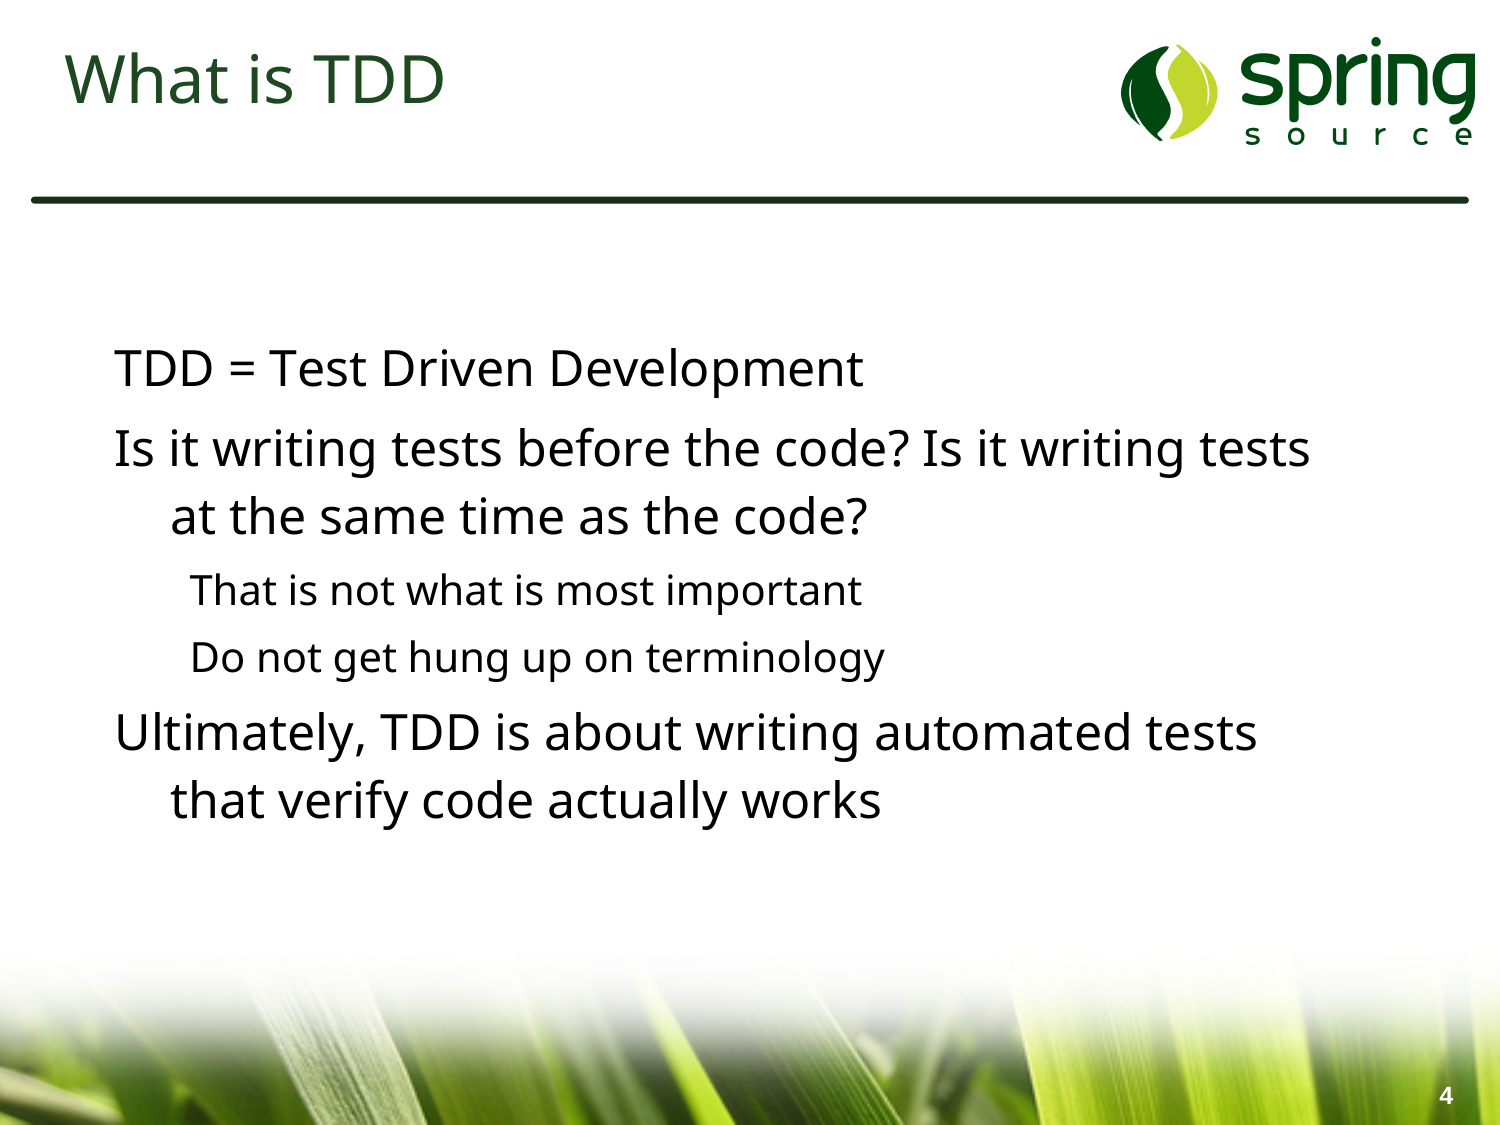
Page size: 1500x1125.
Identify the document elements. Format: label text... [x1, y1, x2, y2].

picture [1326, 37, 1475, 145]
title What is TDD [50, 24, 1326, 213]
list TDD = Test Driven Development Is it writing tests before the code? Is it writing tests at the same time as the code? That is not what is most important Do not get hung up on terminology Ultimately, TDD is about writing automated tests that verify code actually works [99, 324, 1376, 1001]
picture [0, 944, 1500, 1125]
